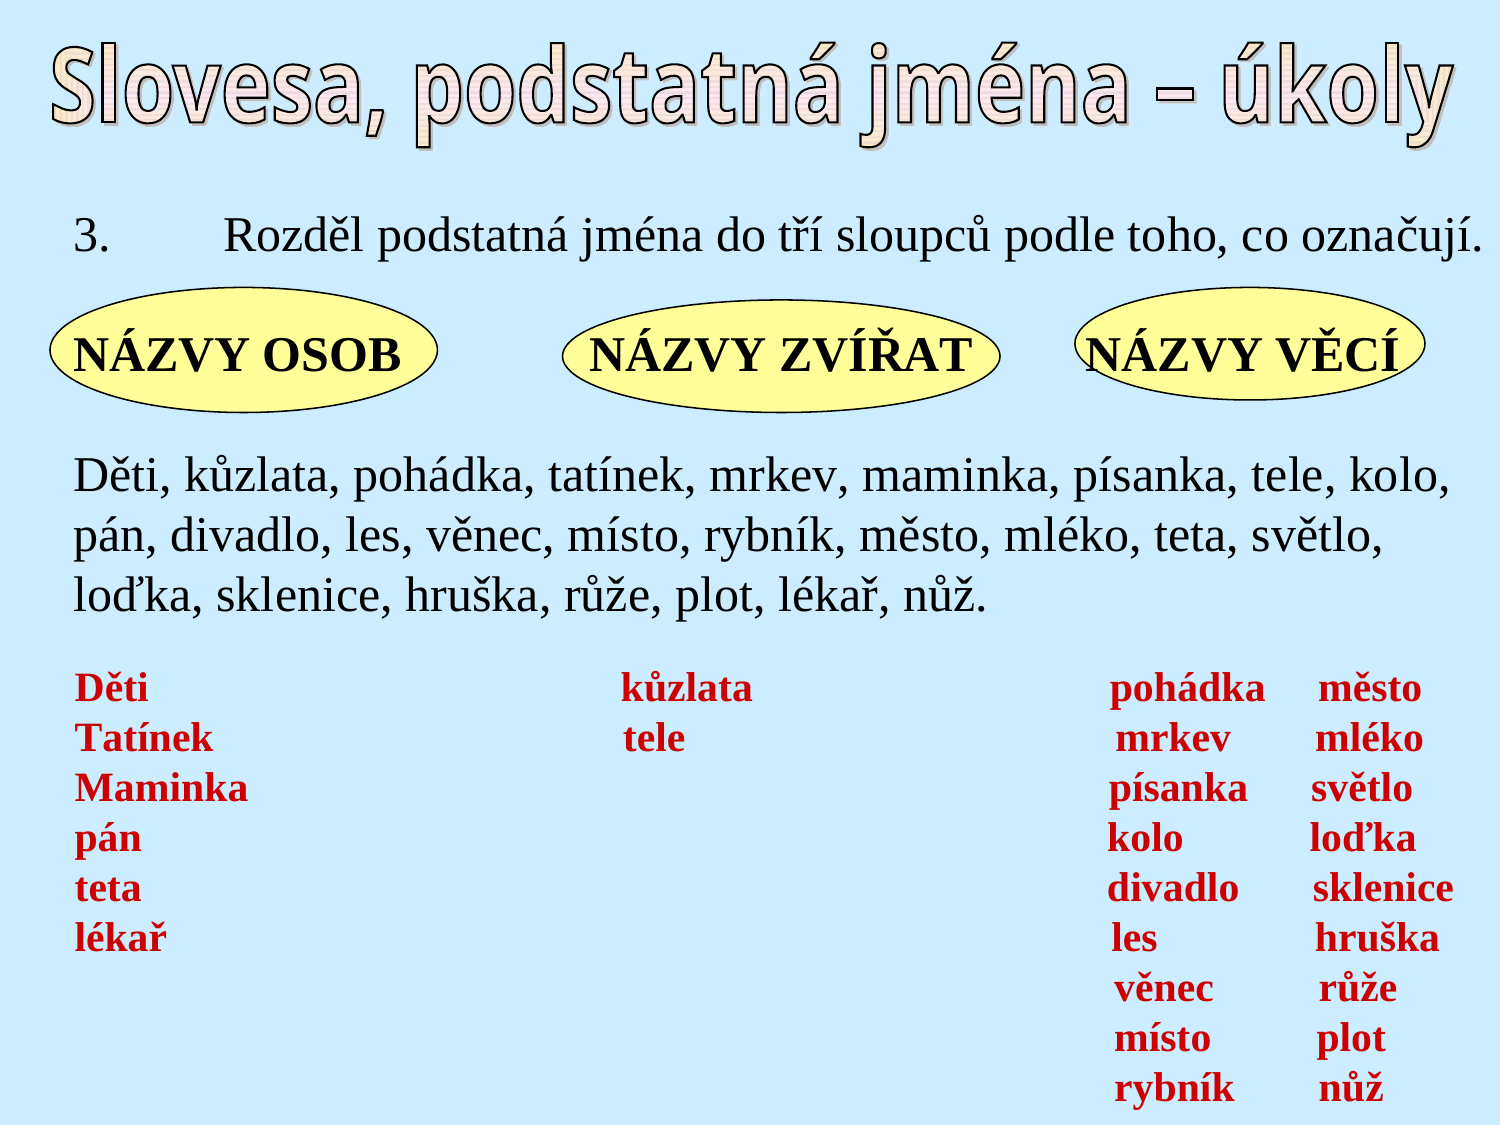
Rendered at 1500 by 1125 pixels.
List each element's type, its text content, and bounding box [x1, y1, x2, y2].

text_box Slovesa, podstatná jména – úkoly [316, 64, 358, 124]
text_box [49, 332, 58, 368]
text_box Slovesa, podstatná jména – úkoly [860, 65, 886, 148]
text_box Slovesa, podstatná jména – úkoly [898, 64, 969, 123]
text_box Slovesa, podstatná jména – úkoly [172, 65, 221, 123]
text_box Slovesa, podstatná jména – úkoly [978, 64, 1022, 124]
text_box Slovesa, podstatná jména – úkoly [102, 43, 116, 123]
text_box Slovesa, podstatná jména – úkoly [614, 53, 647, 124]
text_box Slovesa, podstatná jména – úkoly [1031, 64, 1075, 123]
text_box Slovesa, podstatná jména – úkoly [520, 43, 564, 124]
text_box Slovesa, podstatná jména – úkoly [125, 64, 171, 124]
text_box Slovesa, podstatná jména – úkoly [743, 64, 787, 123]
text_box Slovesa, podstatná jména – úkoly [1385, 43, 1399, 123]
text_box 3. Rozděl podstatná jména do tří sloupců podle toho, co označují. NÁZVY OSOB NÁZVY ZVÍŘAT NÁZVY VĚCÍ Děti, kůzlata, pohádka, tatínek, mrkev, maminka, písanka, tele, kolo, pán, divadlo, les, věnec, místo, rybník, město, mléko, teta, světlo, loďka, sklenice, hruška, růže, plot, lékař, nůž. [58, 194, 1500, 810]
text_box Slovesa, podstatná jména – úkoly [1330, 64, 1376, 124]
text_box Děti kůzlata pohádka město Tatínek tele mrkev mléko Maminka písanka světlo pán kolo loďka teta divadlo sklenice lékař les hruška věnec růže místo plot rybník nůž [59, 652, 1500, 1118]
text_box Slovesa, podstatná jména – úkoly [467, 64, 513, 124]
text_box Slovesa, podstatná jména – úkoly [416, 64, 461, 148]
text_box Slovesa, podstatná jména – úkoly [1404, 65, 1454, 148]
text_box Slovesa, podstatná jména – úkoly [224, 64, 268, 124]
text_box Slovesa, podstatná jména – úkoly [796, 64, 838, 124]
text_box Slovesa, podstatná jména – úkoly [1224, 65, 1268, 124]
text_box Slovesa, podstatná jména – úkoly [1084, 64, 1126, 124]
text_box Slovesa, podstatná jména – úkoly [573, 64, 610, 124]
text_box Slovesa, podstatná jména – úkoly [1280, 43, 1327, 123]
text_box Slovesa, podstatná jména – úkoly [702, 53, 735, 124]
text_box Slovesa, podstatná jména – úkoly [652, 64, 694, 124]
text_box Slovesa, podstatná jména – úkoly [274, 64, 310, 124]
text_box Slovesa, podstatná jména – úkoly [53, 46, 93, 124]
